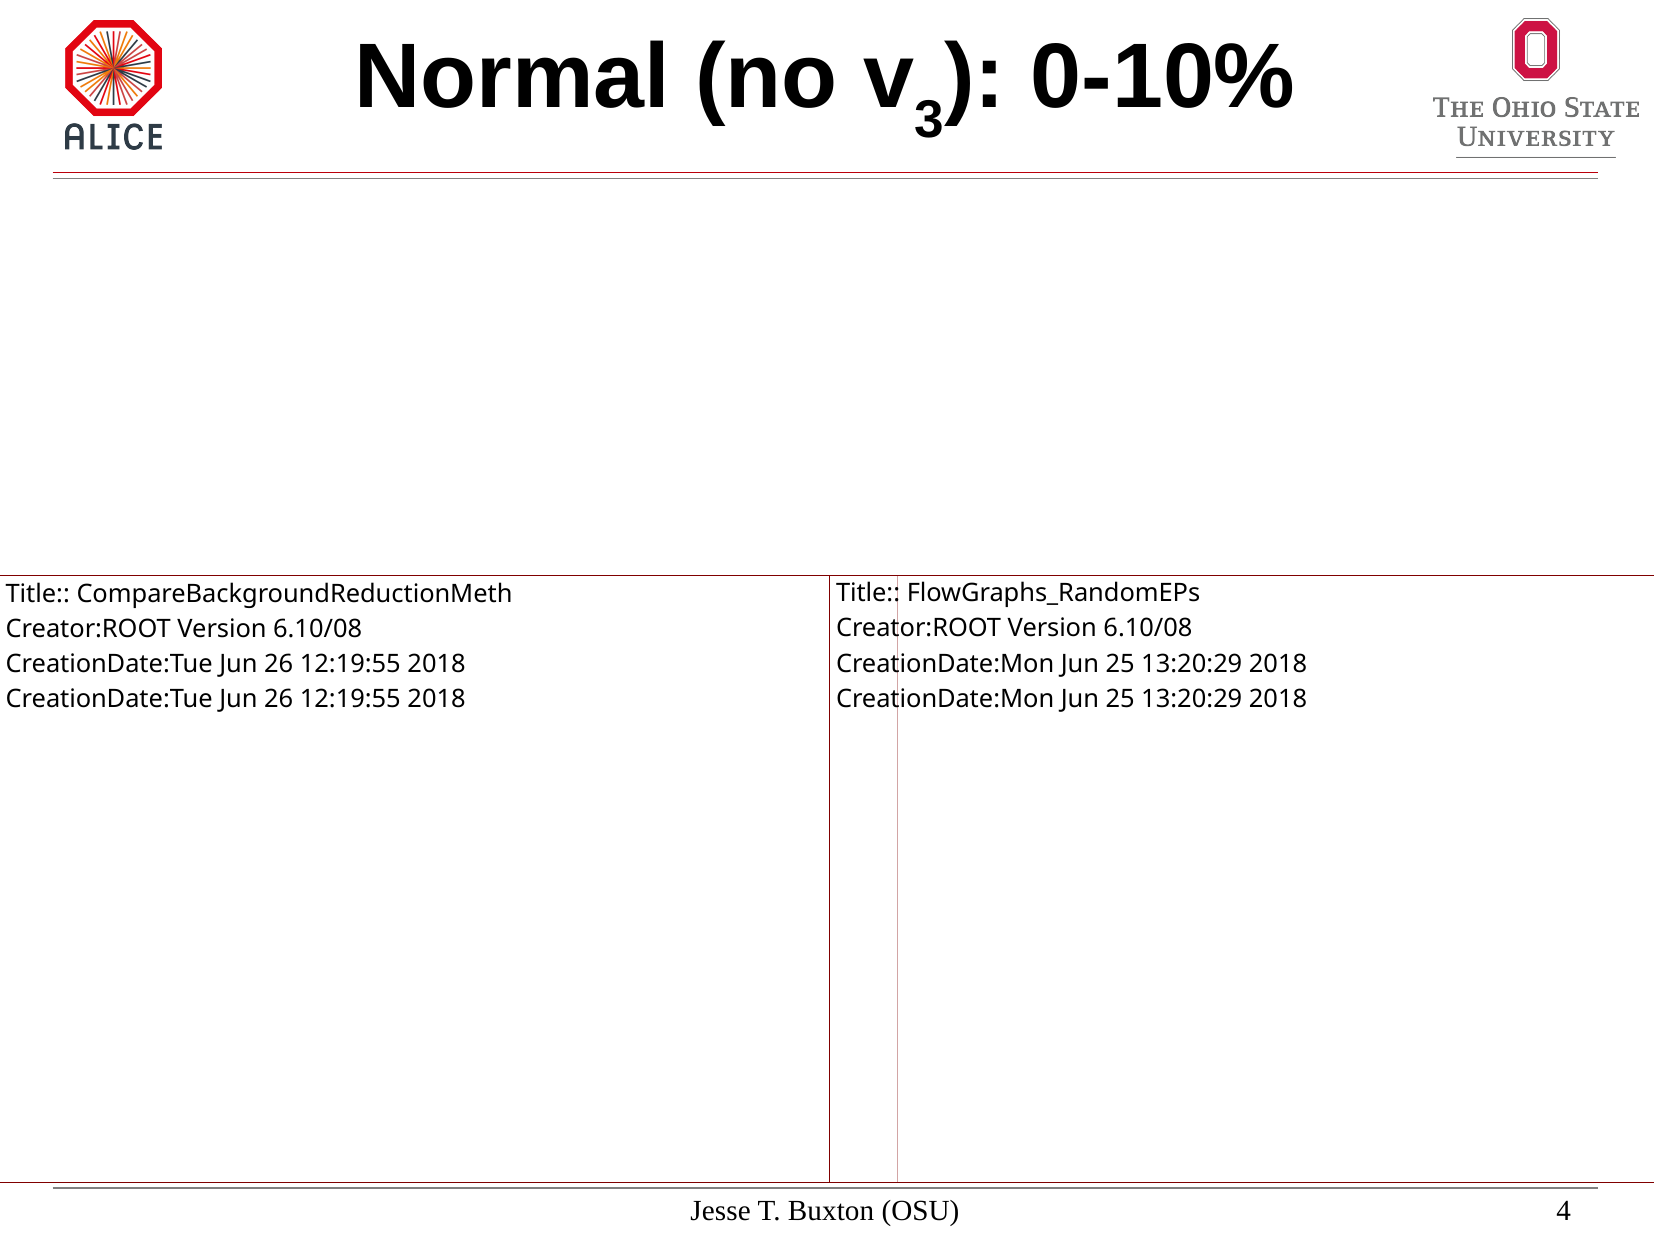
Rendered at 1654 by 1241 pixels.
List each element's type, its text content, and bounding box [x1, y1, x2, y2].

picture [1513, 5, 1642, 171]
picture [65, 20, 137, 150]
picture [0, 573, 1654, 1183]
title Normal (no v3): 0-10% [137, 1, 1513, 172]
